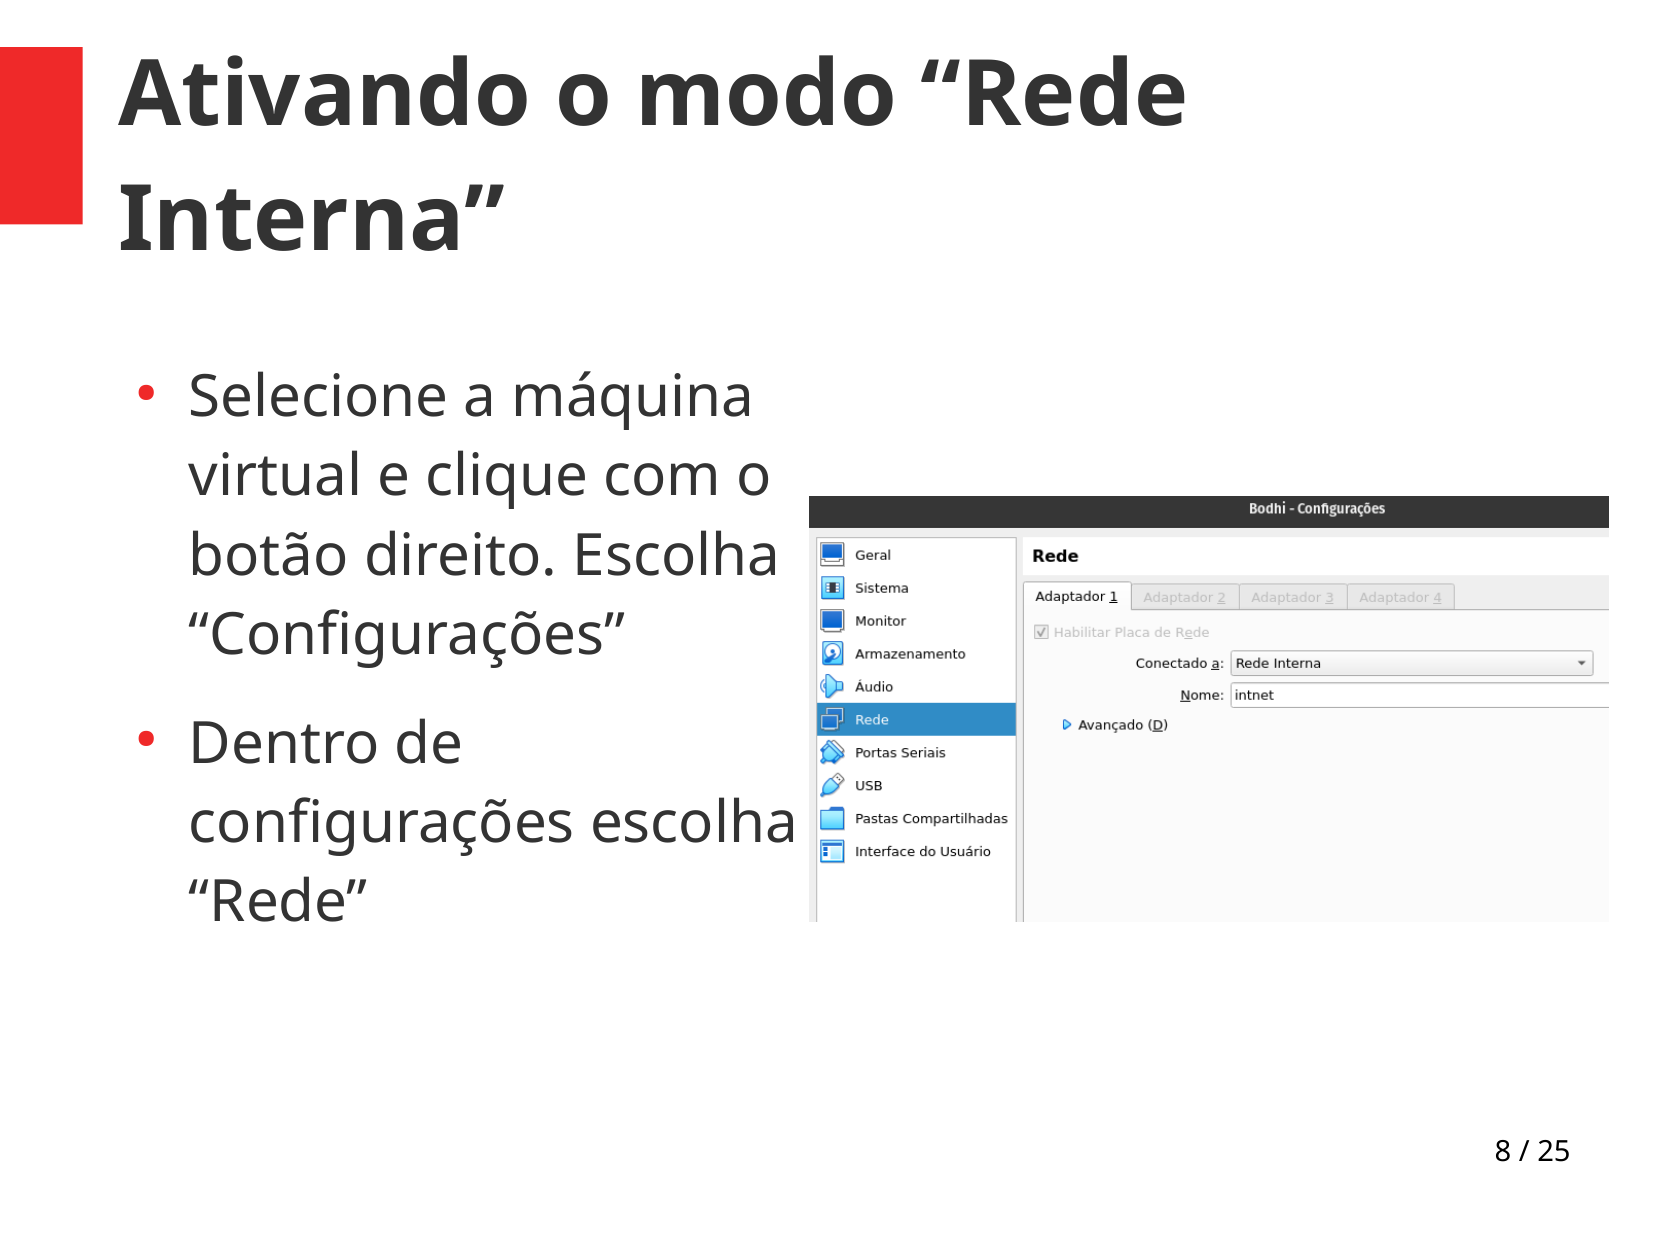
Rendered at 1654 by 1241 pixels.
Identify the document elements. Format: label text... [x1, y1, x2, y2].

list Selecione a máquina virtual e clique com o botão direito. Escolha “Configurações” Dentro de configurações escolha “Rede” [118, 354, 810, 1074]
picture [809, 496, 1609, 922]
title Ativando o modo “Rede Interna” [118, 45, 1571, 260]
